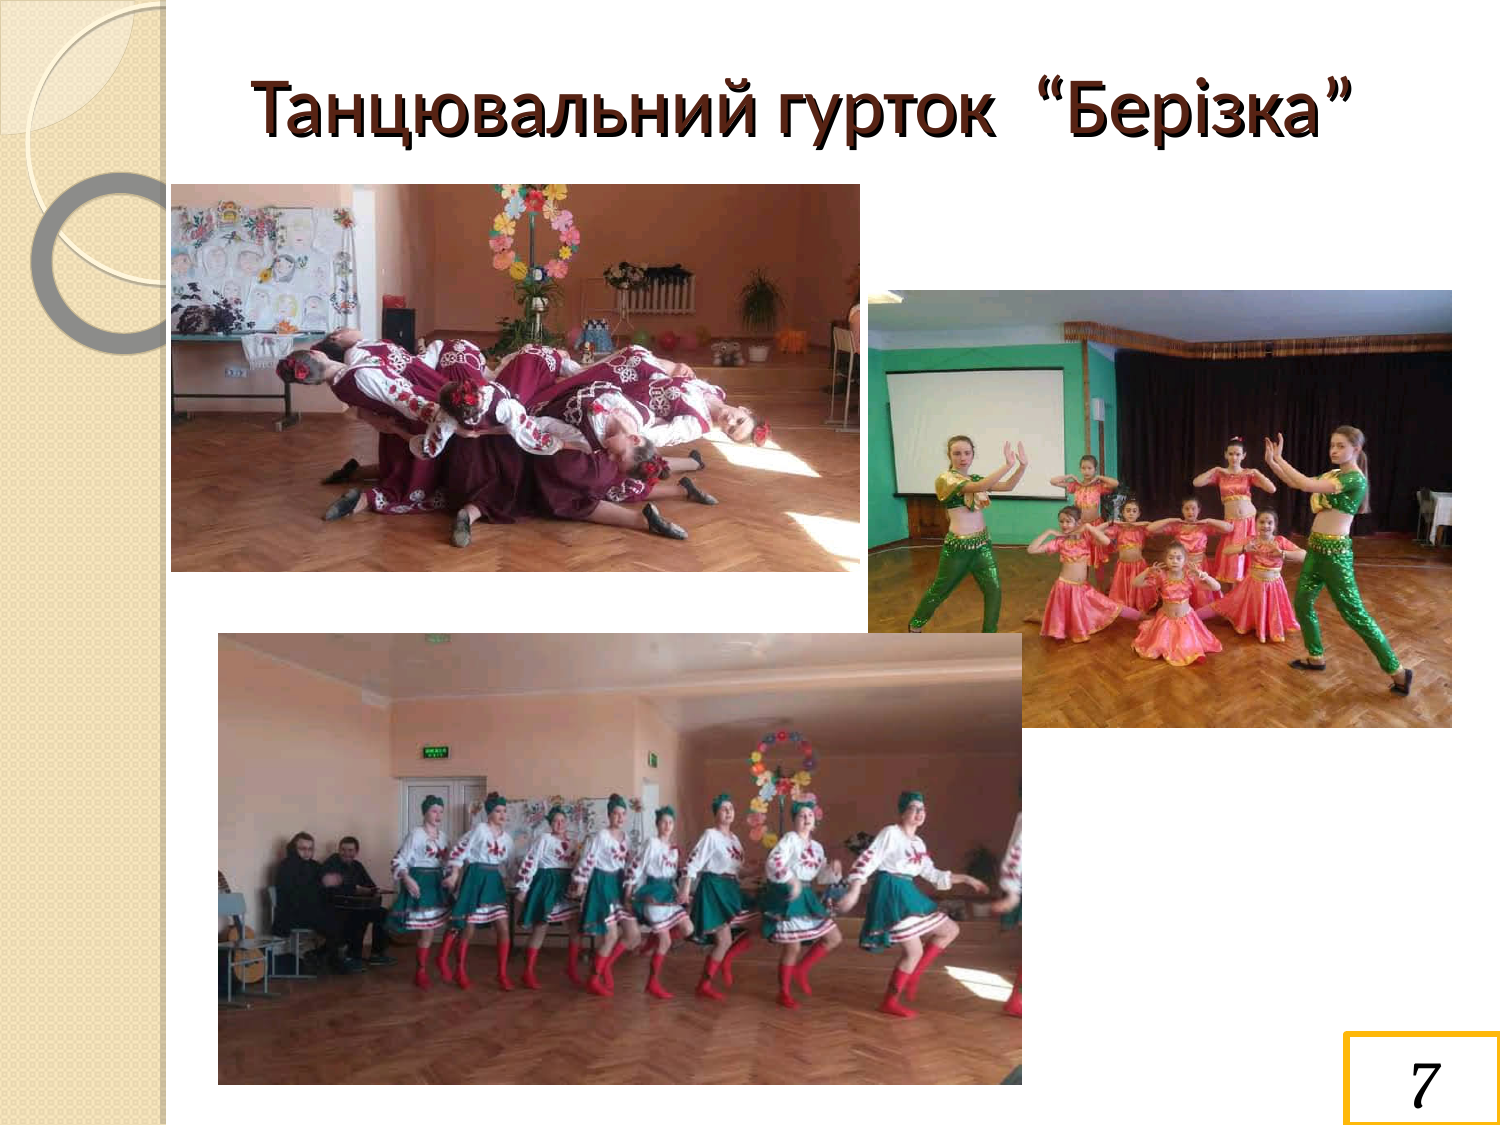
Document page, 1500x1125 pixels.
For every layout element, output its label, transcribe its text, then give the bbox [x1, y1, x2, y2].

title Танцювальний гурток “Берізка” [235, 45, 1466, 233]
picture [218, 290, 1452, 1085]
text_box 7 [1346, 1034, 1500, 1125]
picture [171, 184, 860, 572]
